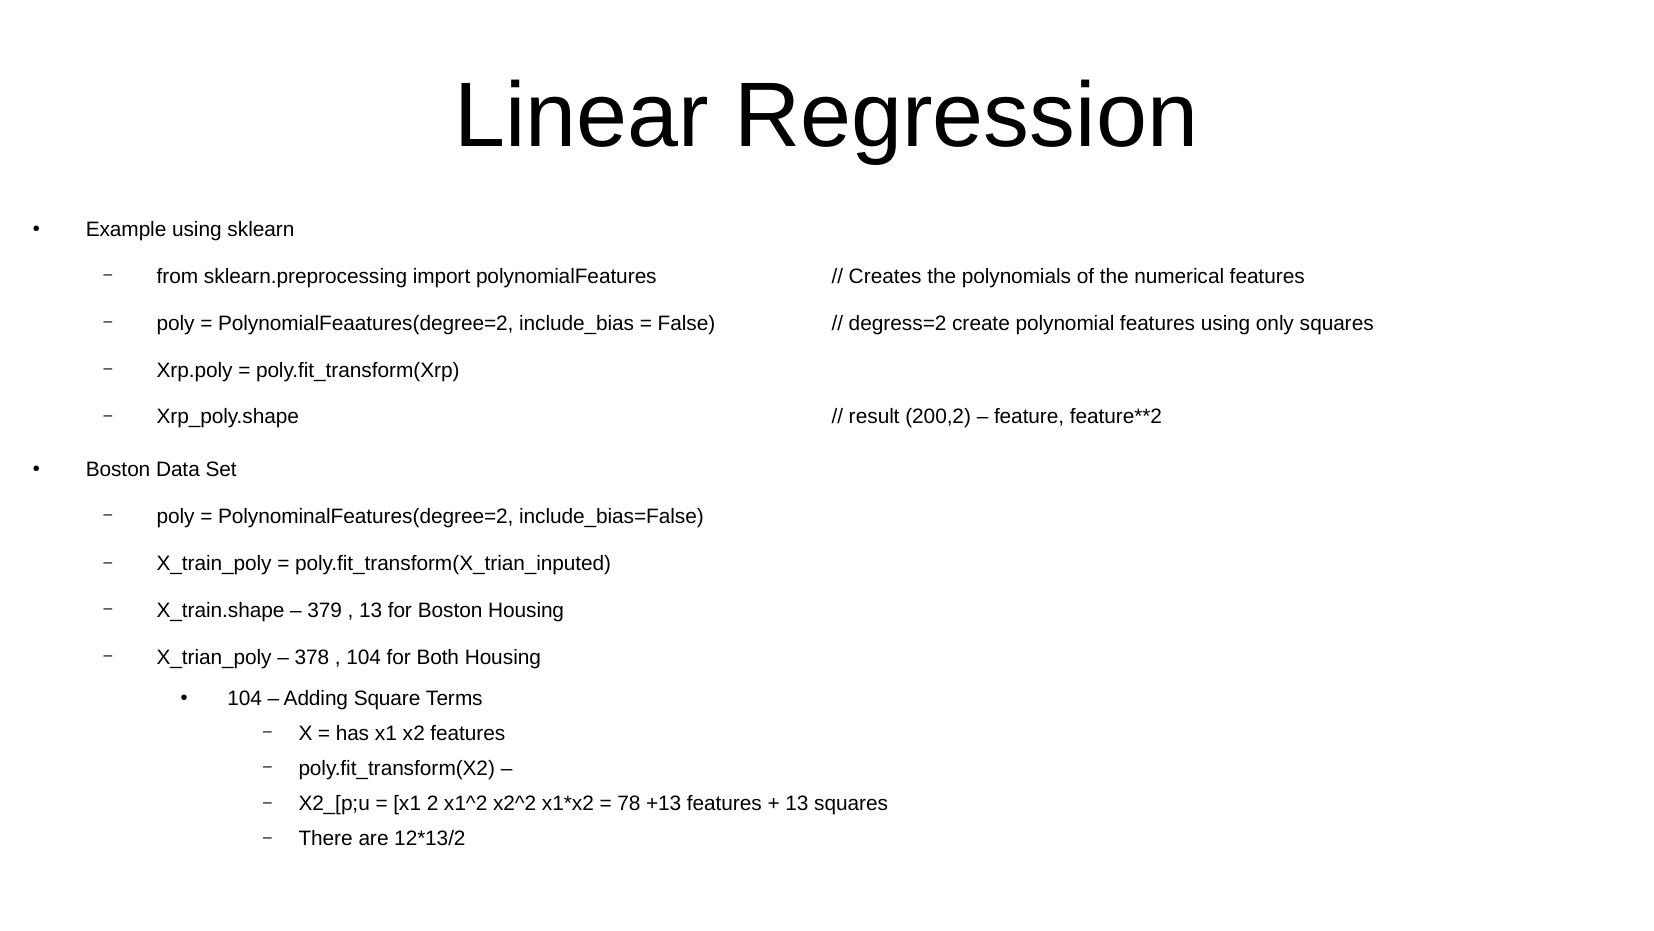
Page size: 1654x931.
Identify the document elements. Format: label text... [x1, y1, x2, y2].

list Example using sklearn from sklearn.preprocessing import polynomialFeatures // Creates the polynomials of the numerical features poly = PolynomialFeaatures(degree=2, include_bias = False) // degress=2 create polynomial features using only squares Xrp.poly = poly.fit_transform(Xrp) Xrp_poly.shape // result (200,2) – feature, feature**2 Boston Data Set poly = PolynominalFeatures(degree=2, include_bias=False) X_train_poly = poly.fit_transform(X_trian_inputed) X_train.shape – 379 , 13 for Boston Housing X_trian_poly – 378 , 104 for Both Housing 104 – Adding Square Terms X = has x1 x2 features poly.fit_transform(X2) – X2_[p;u = [x1 2 x1^2 x2^2 x1*x2 = 78 +13 features + 13 squares There are 12*13/2 [15, 217, 1571, 901]
title Linear Regression [82, 37, 1571, 193]
